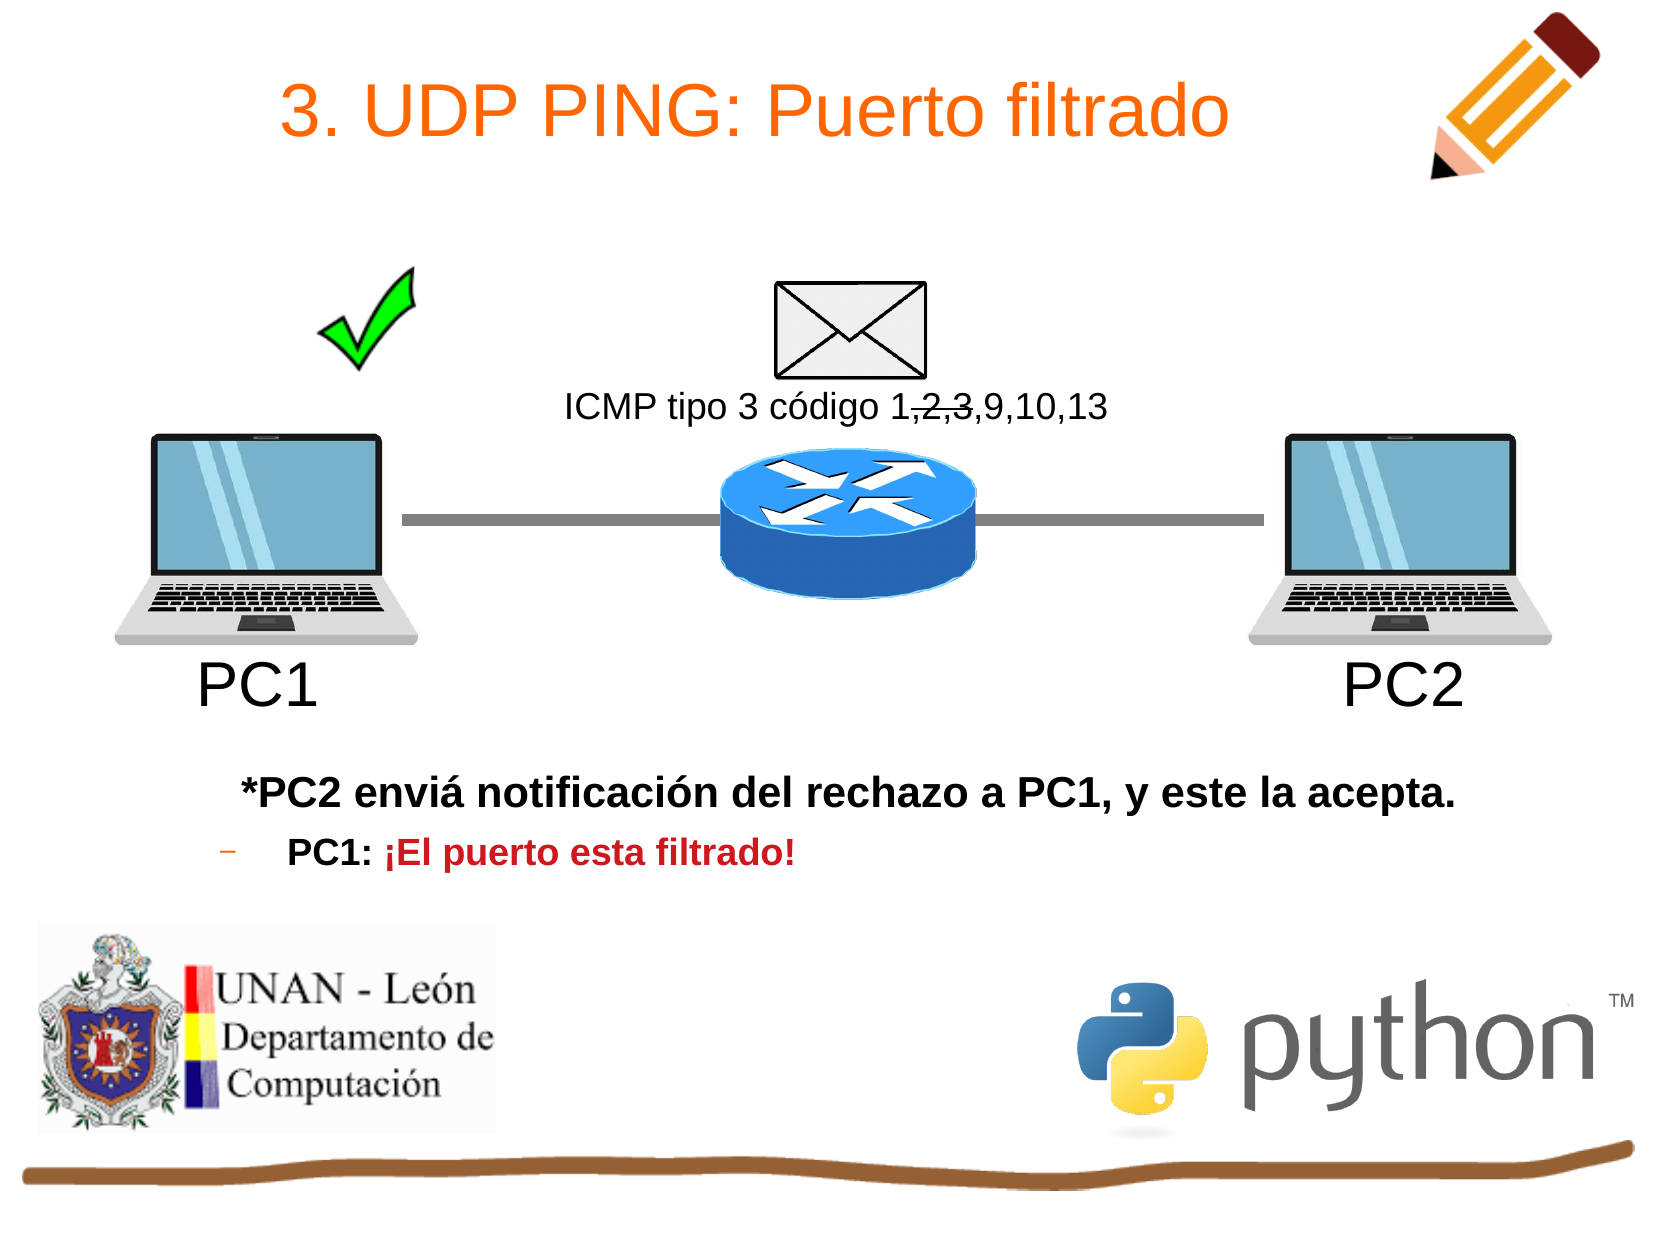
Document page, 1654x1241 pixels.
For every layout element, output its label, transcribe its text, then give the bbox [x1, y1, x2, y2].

title 3. UDP PING: Puerto filtrado [82, 49, 1430, 172]
picture [106, 425, 422, 650]
picture [307, 259, 426, 378]
picture [1430, 12, 1601, 181]
picture [38, 921, 497, 1134]
list *PC2 enviá notificación del rechazo a PC1, y este la acepta. PC1: ¡El puerto esta filtrado! [194, 767, 1501, 922]
picture [1240, 425, 1556, 650]
list PC1 [129, 649, 355, 721]
text_box ICMP tipo 3 código 1,2,3,9,10,13 [549, 377, 1134, 435]
picture [773, 281, 928, 377]
picture [720, 448, 978, 601]
list PC2 [1275, 649, 1501, 721]
picture [22, 970, 1647, 1191]
